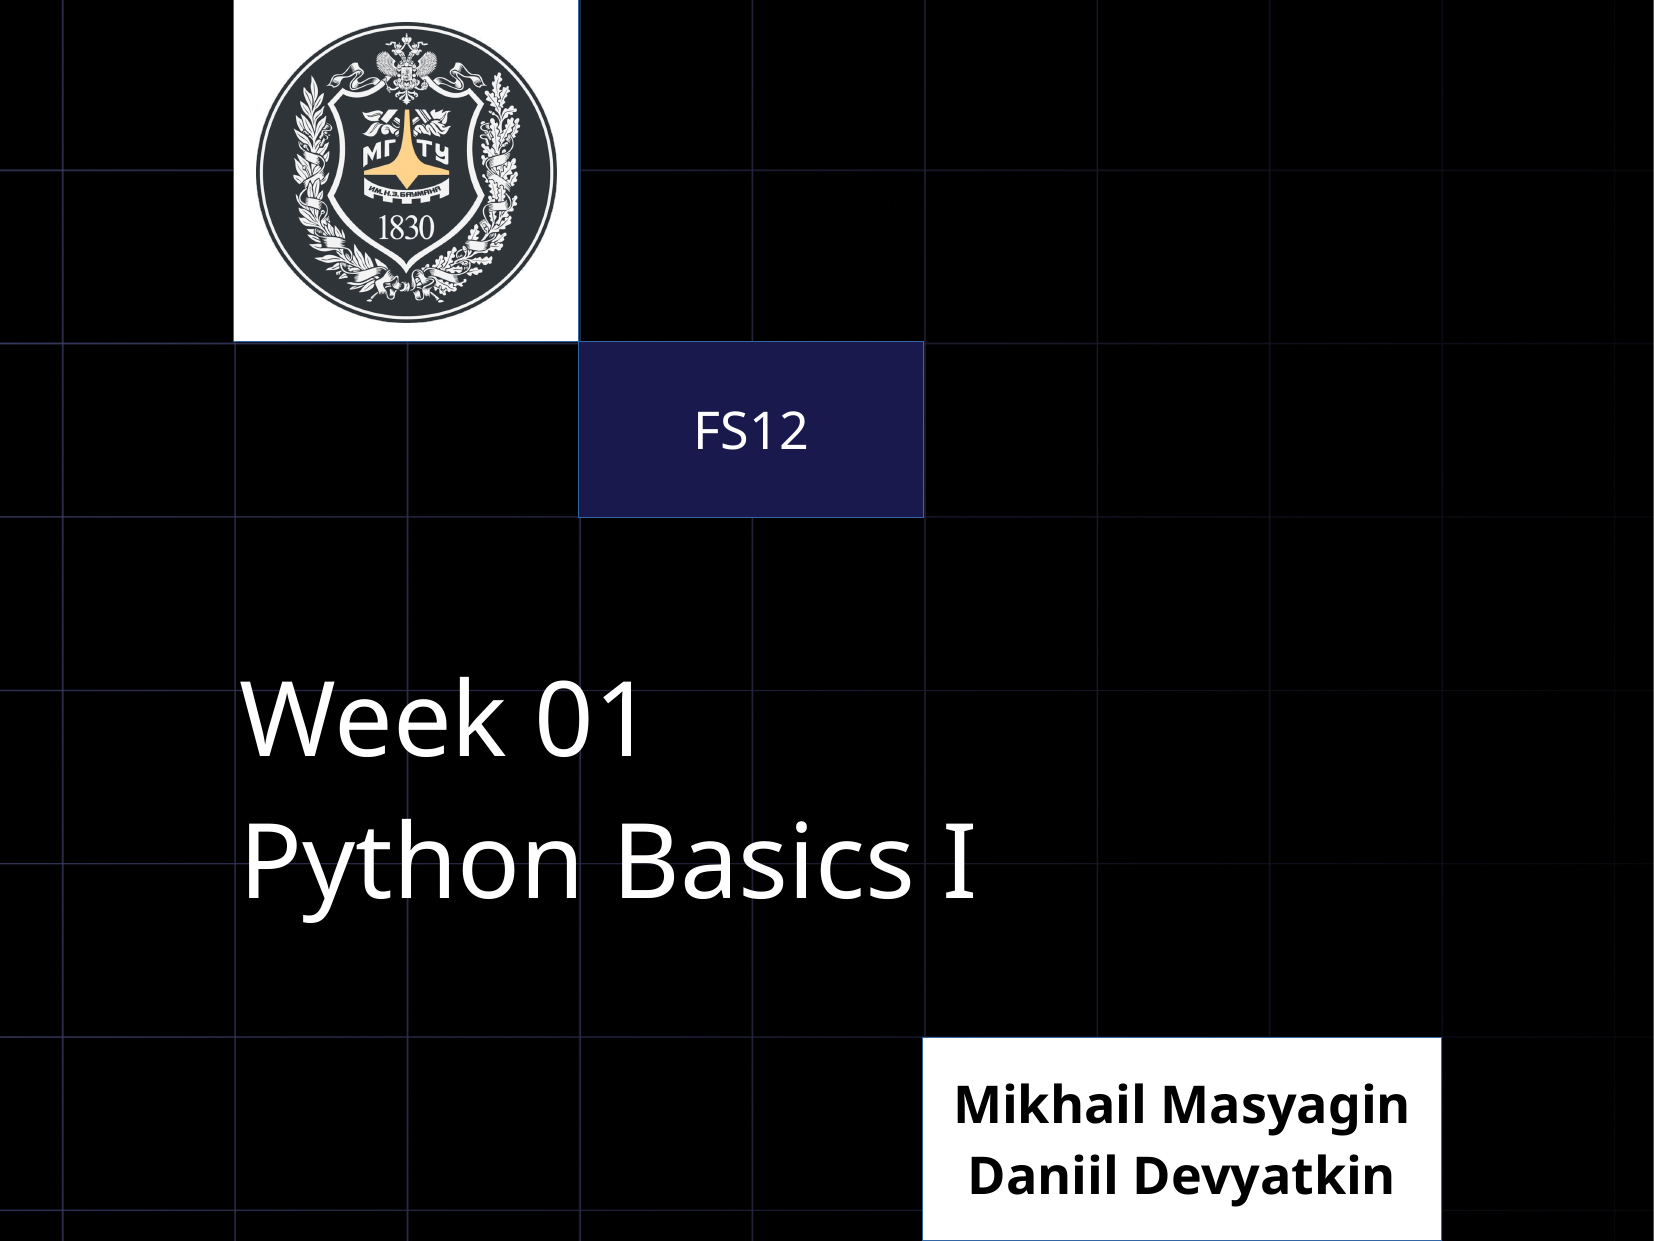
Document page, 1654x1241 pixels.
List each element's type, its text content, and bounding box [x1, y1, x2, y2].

picture [0, 0, 1654, 1241]
text_box FS12 [578, 341, 924, 518]
picture [256, 22, 557, 323]
text_box Week 01 Python Basics I [225, 637, 977, 861]
text_box Mikhail Masyagin Daniil Devyatkin [922, 1037, 1442, 1241]
text_box [233, 0, 579, 342]
